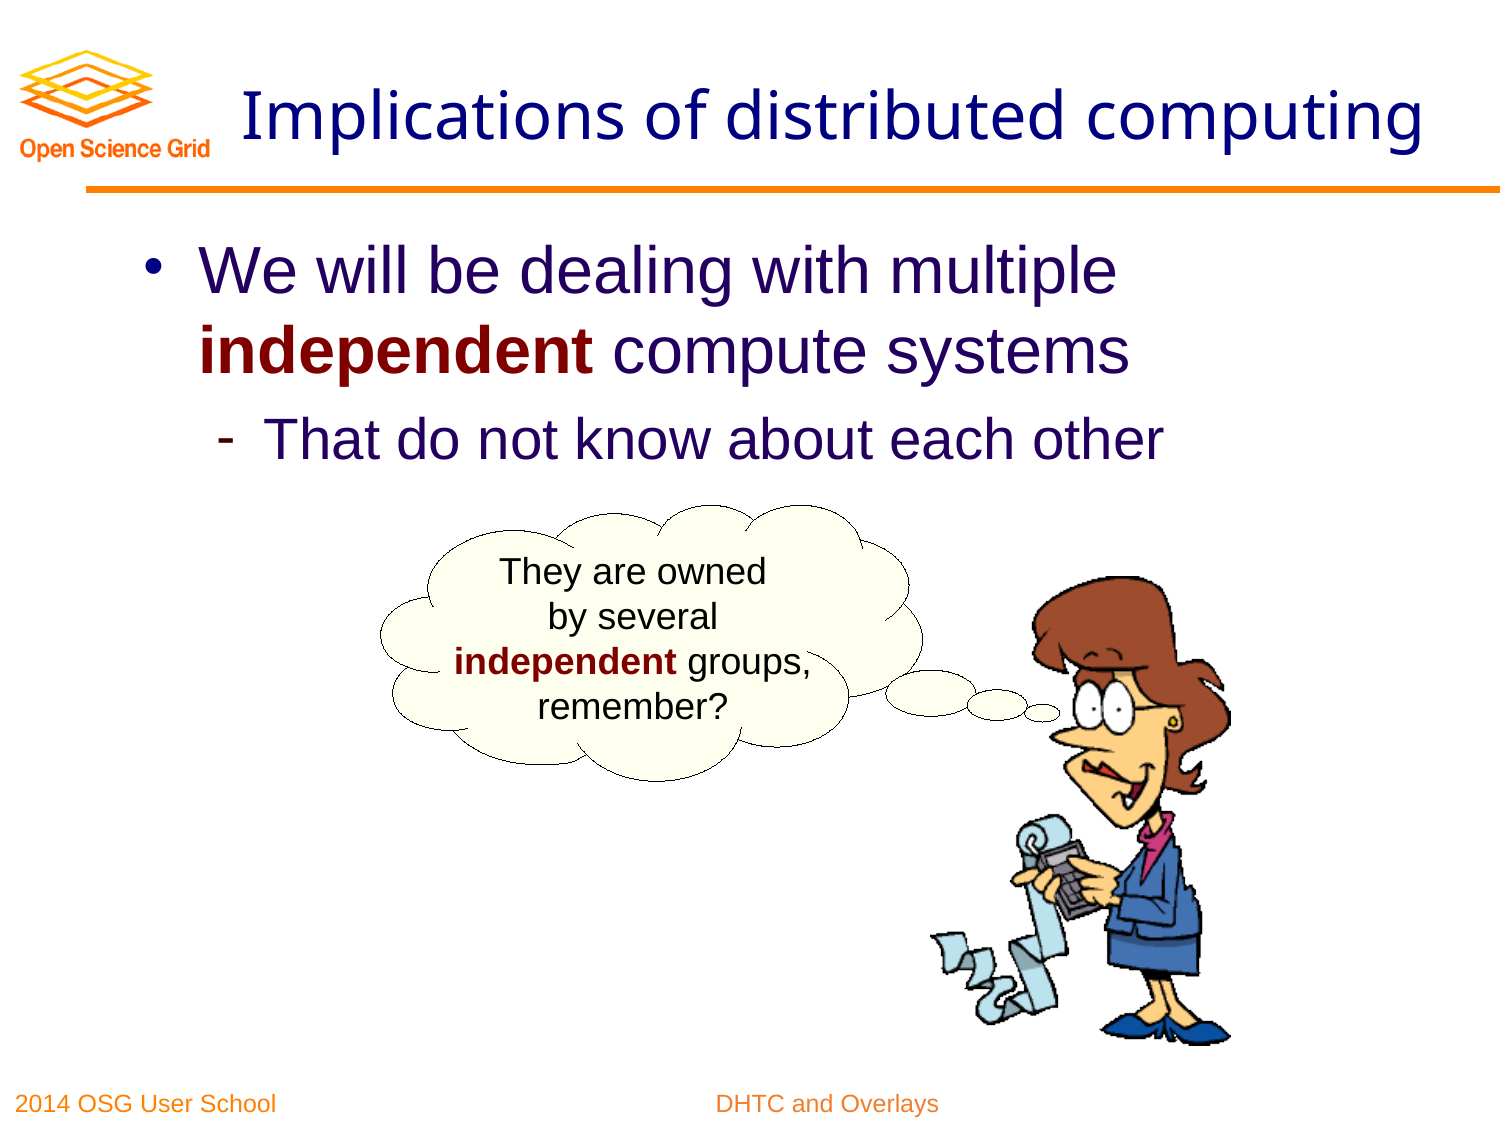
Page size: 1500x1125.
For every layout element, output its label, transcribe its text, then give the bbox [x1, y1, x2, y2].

text_box They are owned by several independent groups, remember? [380, 505, 1060, 782]
list We will be dealing with multiple independent compute systems That do not know about each other [127, 218, 1403, 872]
picture [0, 27, 177, 179]
title Implications of distributed computing [177, 18, 1492, 207]
picture [930, 576, 1231, 1046]
